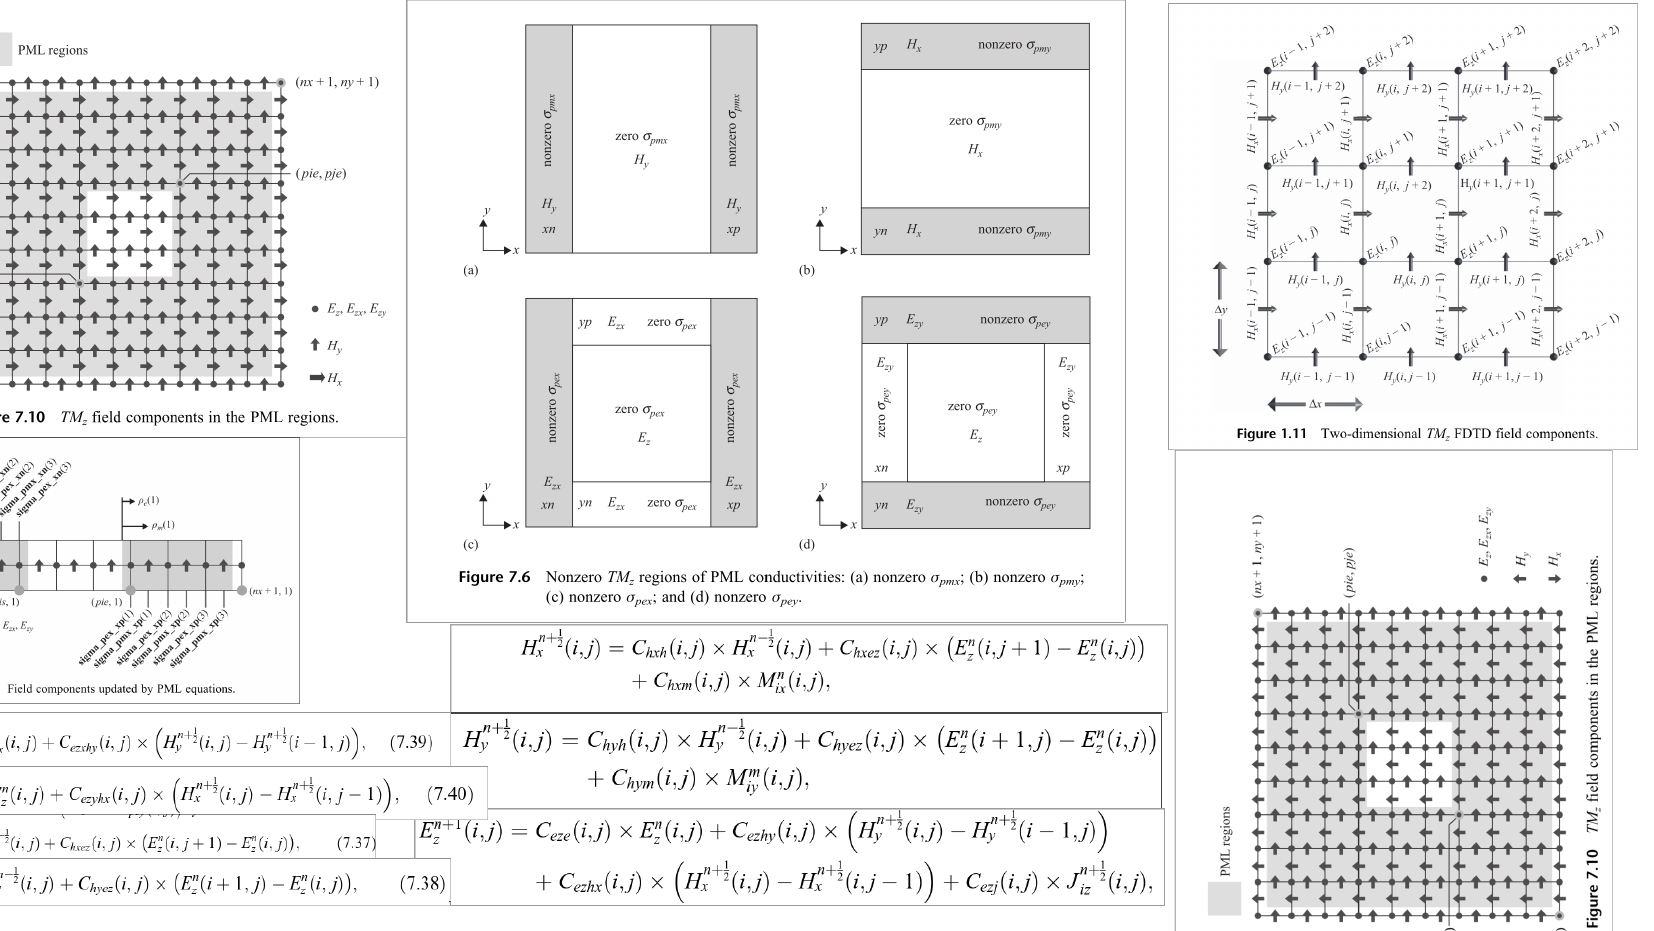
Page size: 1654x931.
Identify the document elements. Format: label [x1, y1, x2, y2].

text_box [290, 357, 328, 395]
picture [0, 0, 1126, 704]
picture [0, 624, 1168, 906]
picture [1168, 3, 1638, 931]
